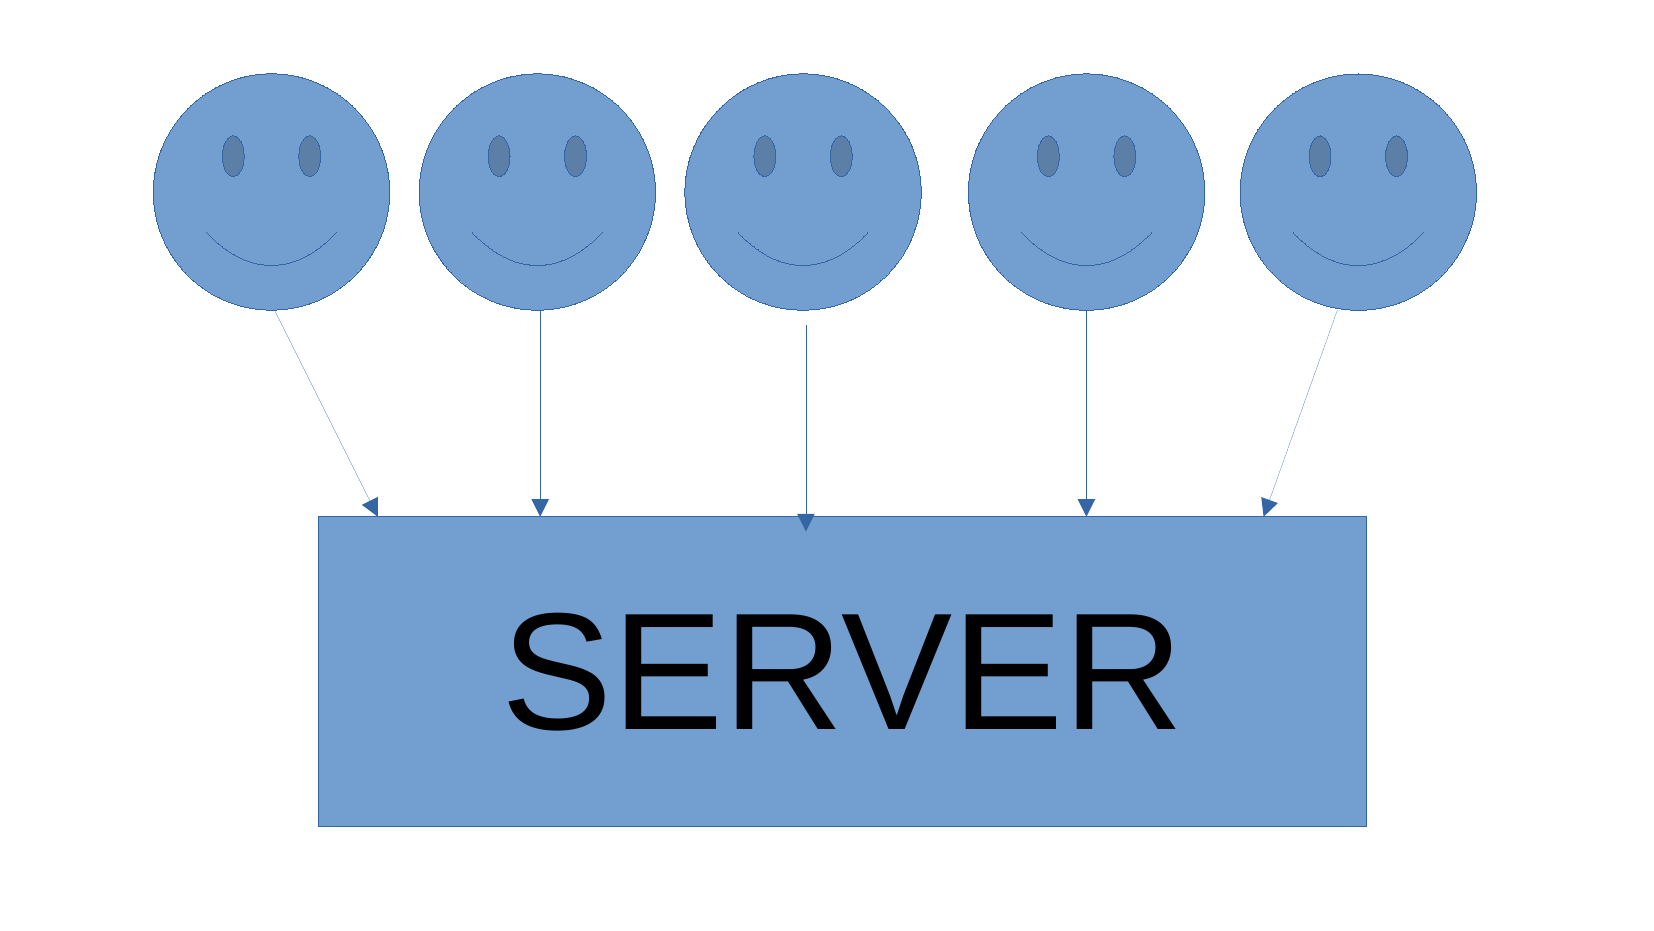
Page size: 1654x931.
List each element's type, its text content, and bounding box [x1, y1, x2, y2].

text_box [684, 73, 922, 311]
text_box [1240, 73, 1477, 311]
text_box SERVER [318, 516, 1367, 827]
text_box [153, 73, 390, 311]
text_box [968, 73, 1205, 311]
text_box [419, 73, 656, 311]
